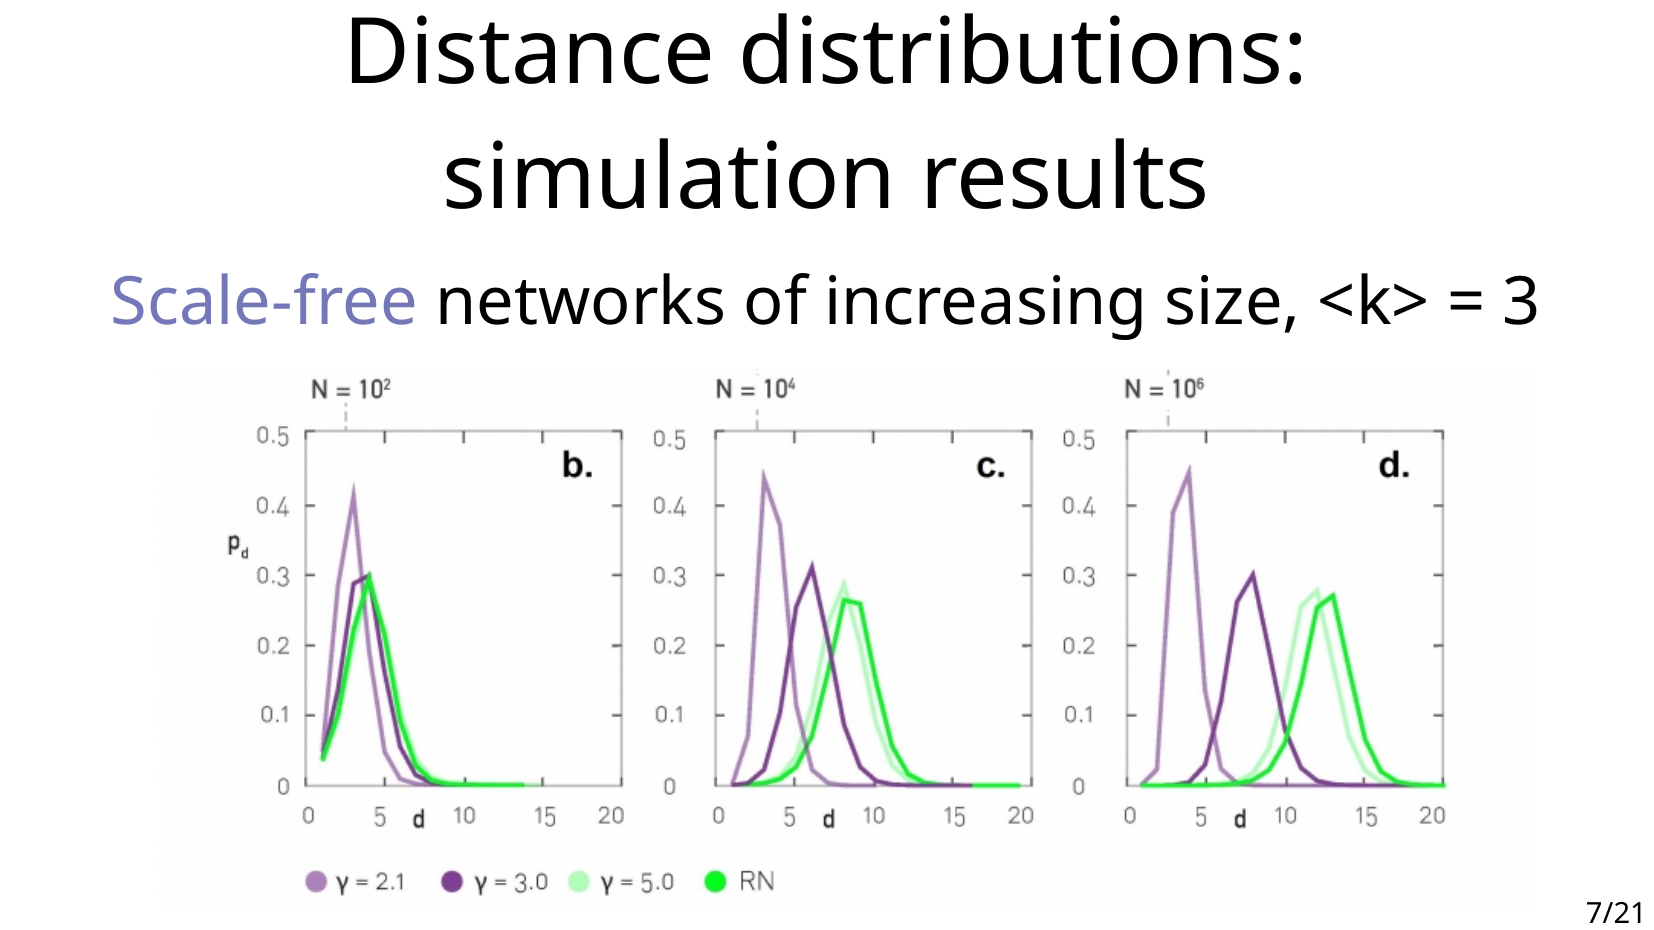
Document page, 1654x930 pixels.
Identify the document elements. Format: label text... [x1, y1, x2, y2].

list Scale-free networks of increasing size, <k> = 3 [82, 253, 1571, 406]
title Distance distributions: simulation results [82, 0, 1571, 240]
picture [158, 406, 1533, 910]
